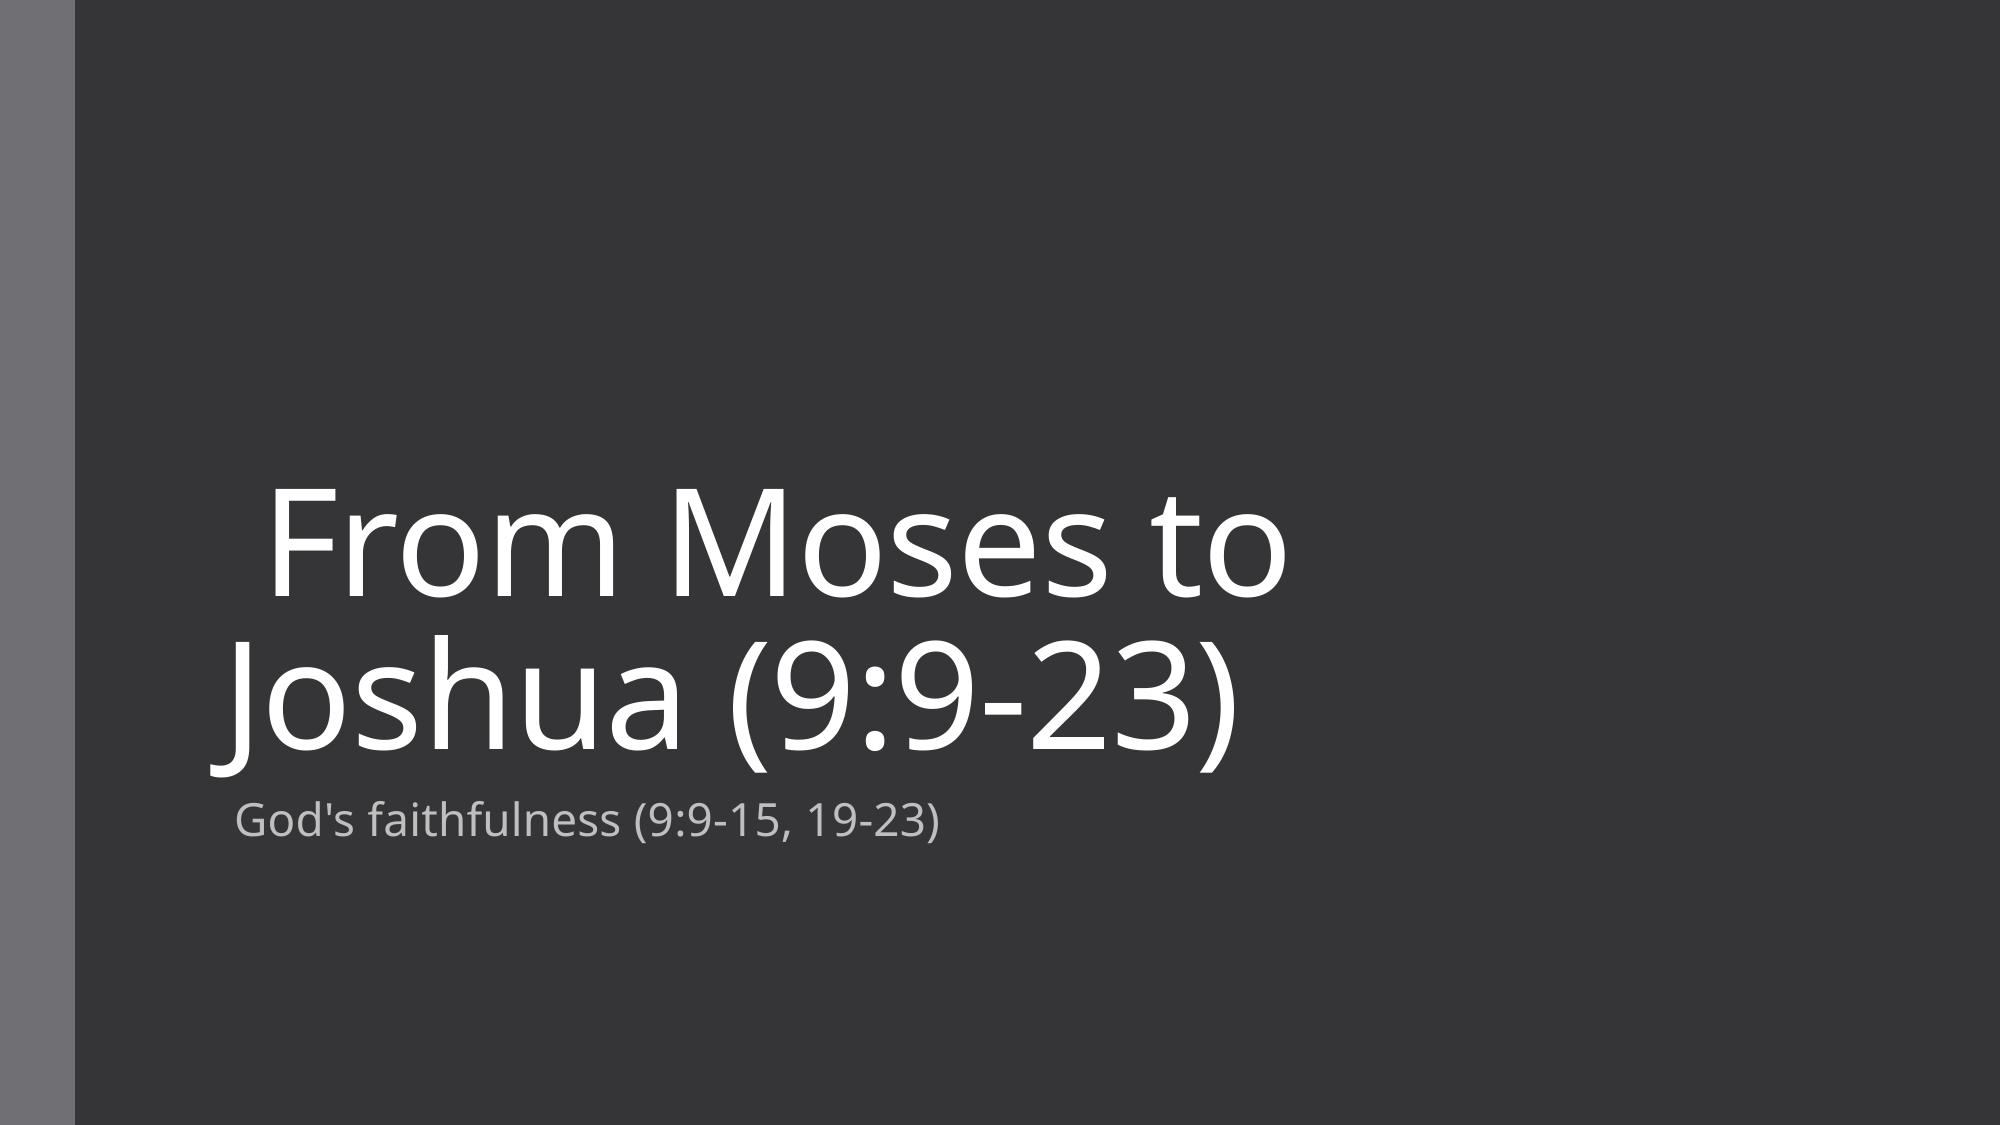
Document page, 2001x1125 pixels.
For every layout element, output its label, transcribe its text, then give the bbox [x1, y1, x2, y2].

title From Moses to Joshua (9:9-23) [206, 124, 1752, 787]
subtitle God's faithfulness (9:9-15, 19-23) [206, 787, 1752, 1066]
